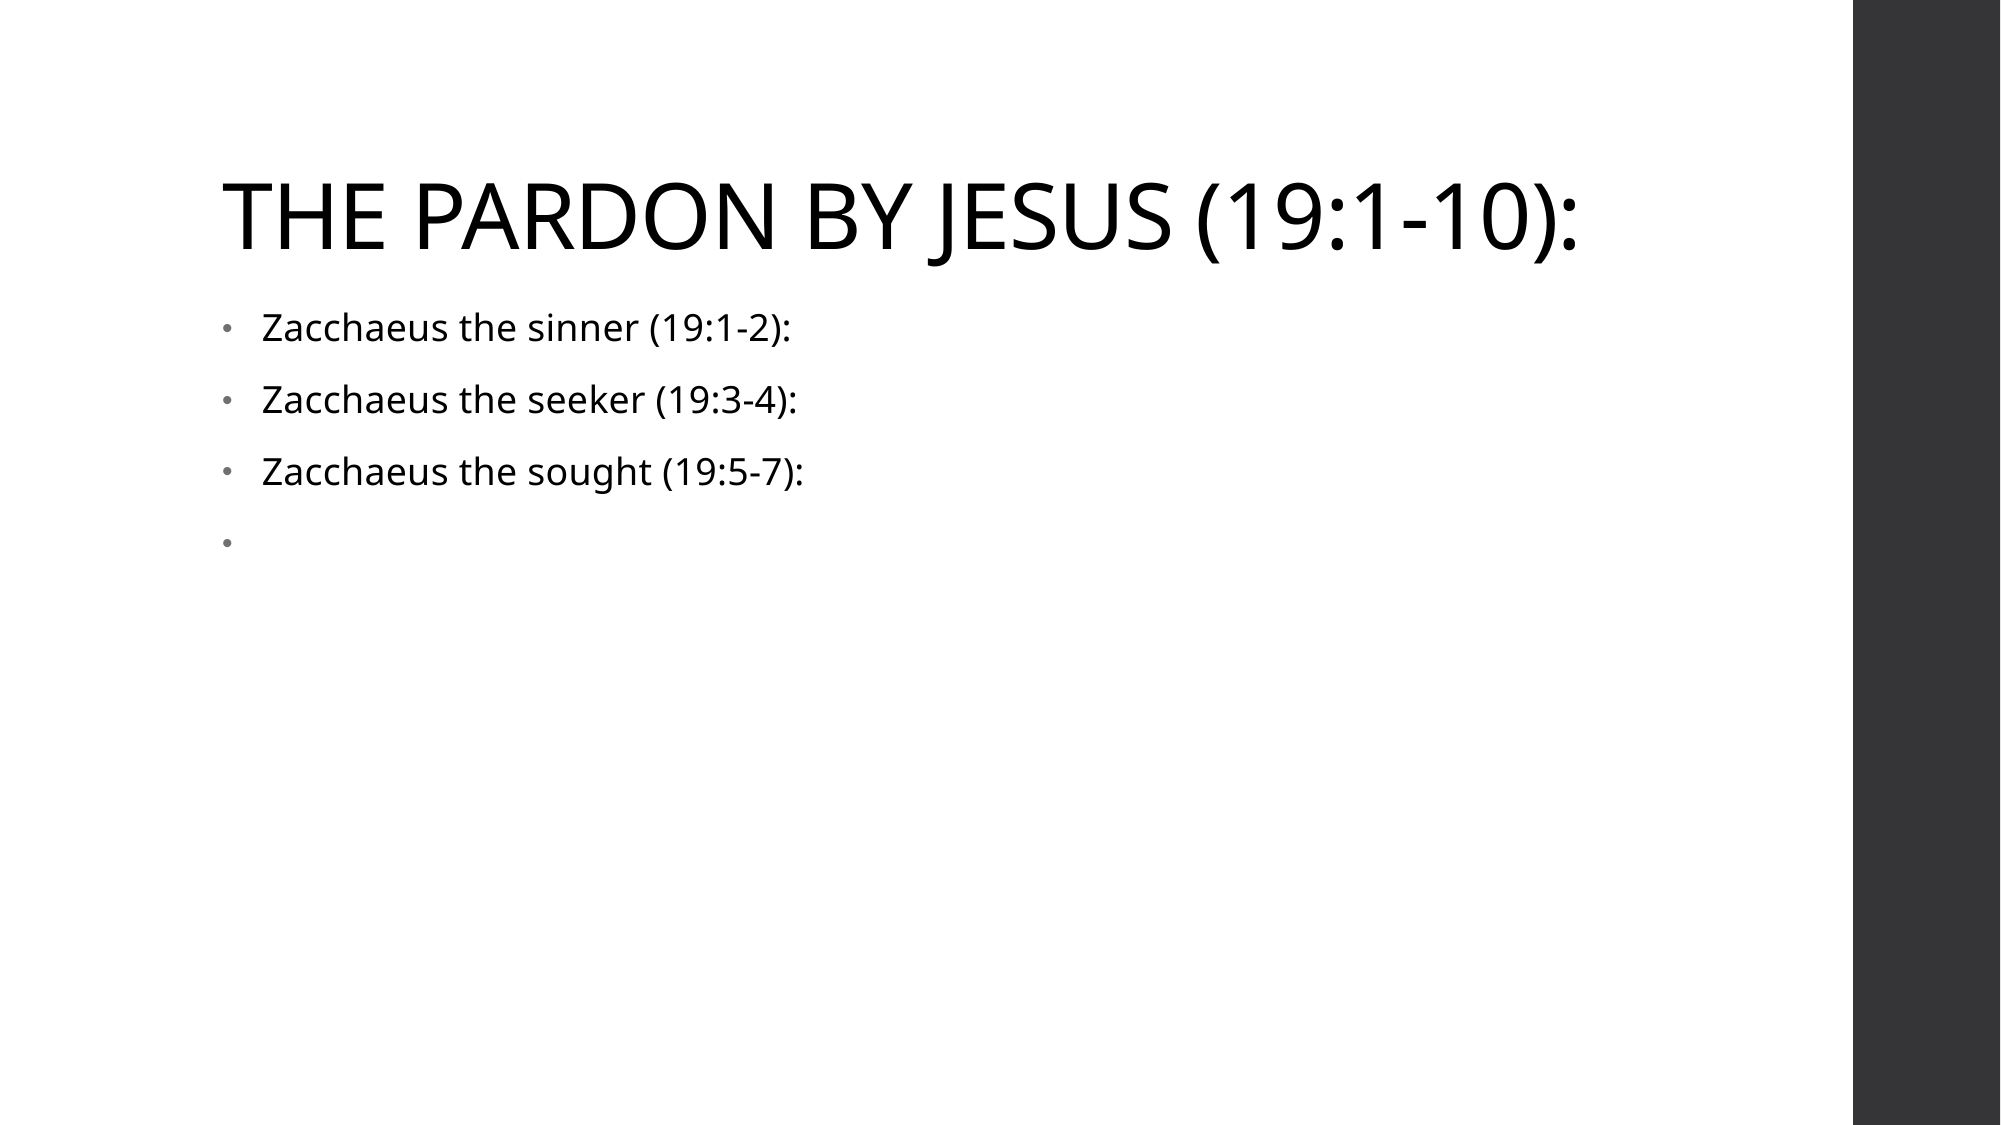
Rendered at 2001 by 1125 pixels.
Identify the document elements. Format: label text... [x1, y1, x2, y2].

list Zacchaeus the sinner (19:1-2): Zacchaeus the seeker (19:3-4): Zacchaeus the sought (19:5-7): [206, 299, 1617, 1014]
title THE PARDON BY JESUS (19:1-10): [206, 60, 1797, 278]
